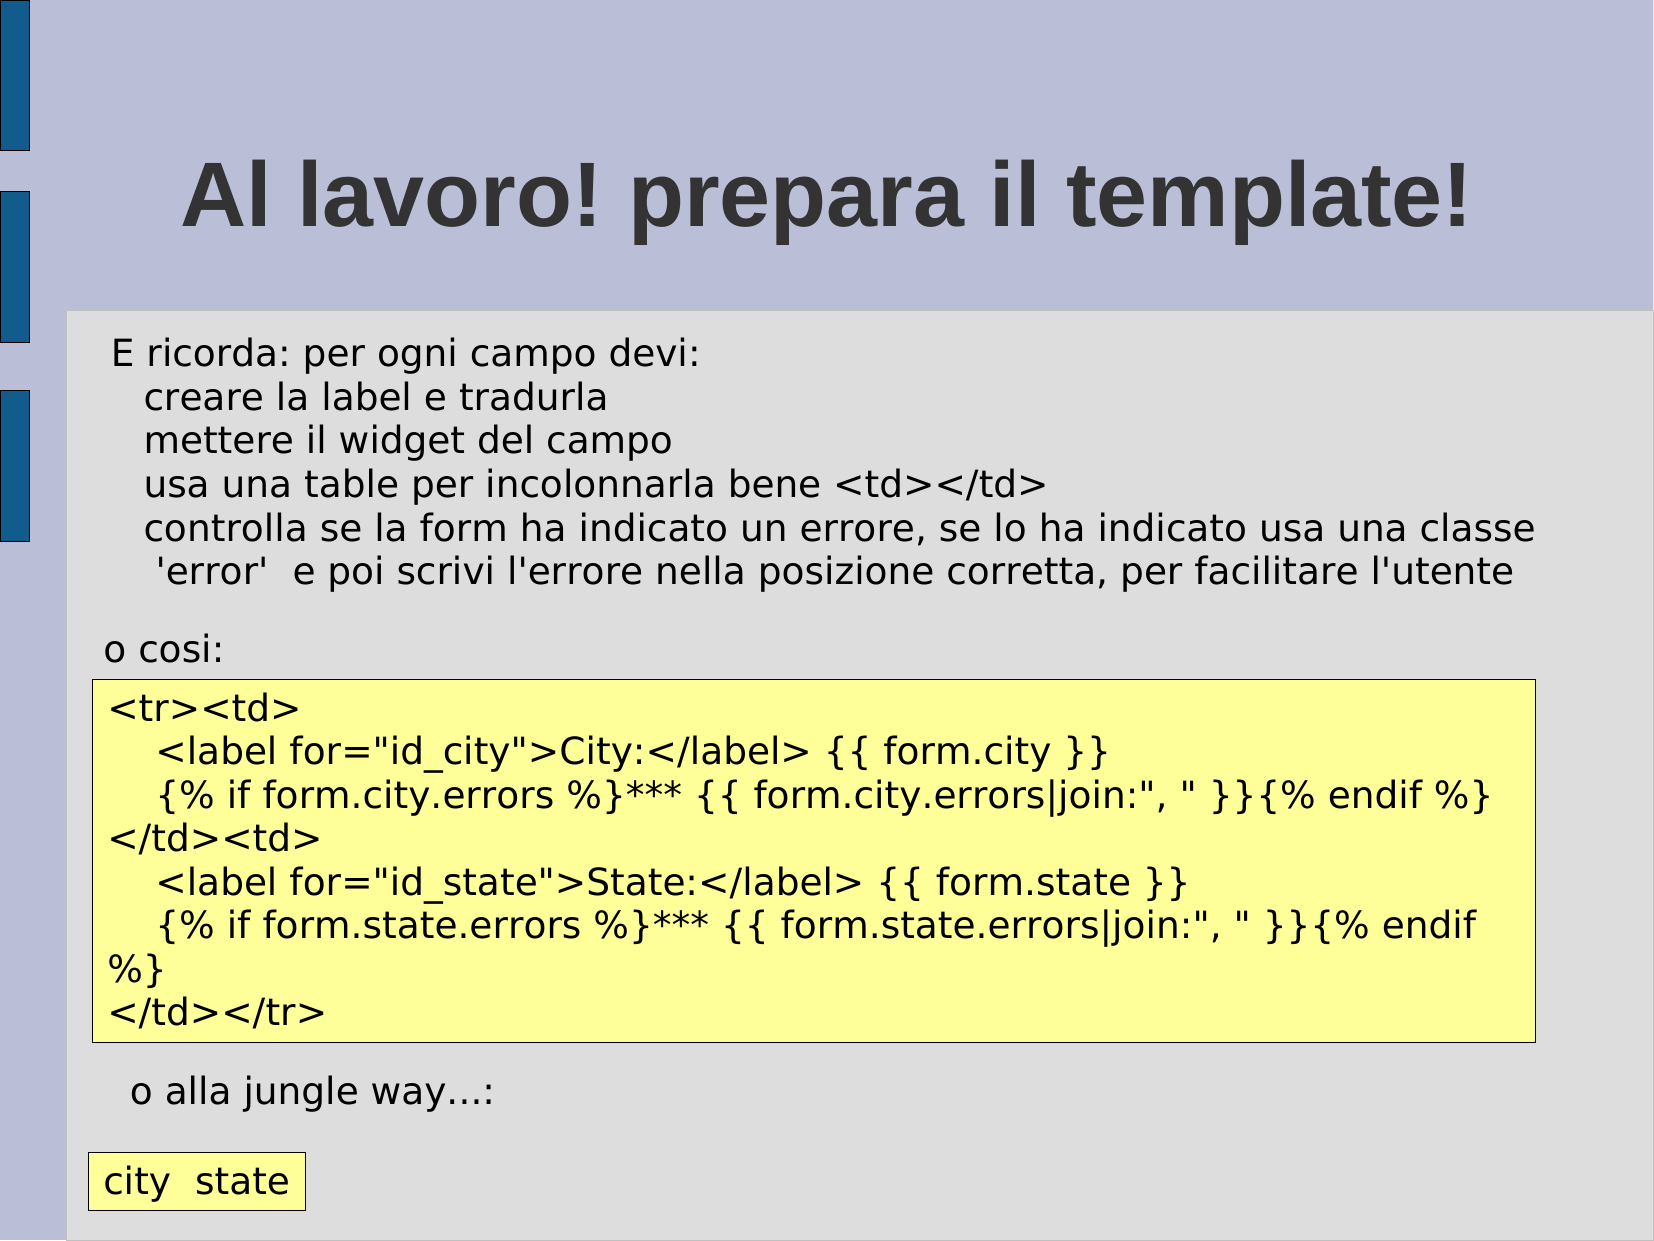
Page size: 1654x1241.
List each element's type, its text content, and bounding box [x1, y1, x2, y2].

title Al lavoro! prepara il template! [121, 87, 1534, 302]
text_box o cosi: [88, 620, 238, 680]
text_box E ricorda: per ogni campo devi: creare la label e tradurla mettere il widget del campo usa una table per incolonnarla bene <td></td> controlla se la form ha indicato un errore, se lo ha indicato usa una classe 'error' e poi scrivi l'errore nella posizione corretta, per facilitare l'utente [96, 324, 1536, 601]
text_box city state [88, 1152, 302, 1211]
text_box o alla jungle way...: [114, 1062, 503, 1122]
text_box <tr><td> <label for="id_city">City:</label> {{ form.city }} {% if form.city.errors %}*** {{ form.city.errors|join:", " }}{% endif %} </td><td> <label for="id_state">State:</label> {{ form.state }} {% if form.state.errors %}*** {{ form.state.errors|join:", " }}{% endif %} </td></tr> [92, 679, 1536, 1034]
